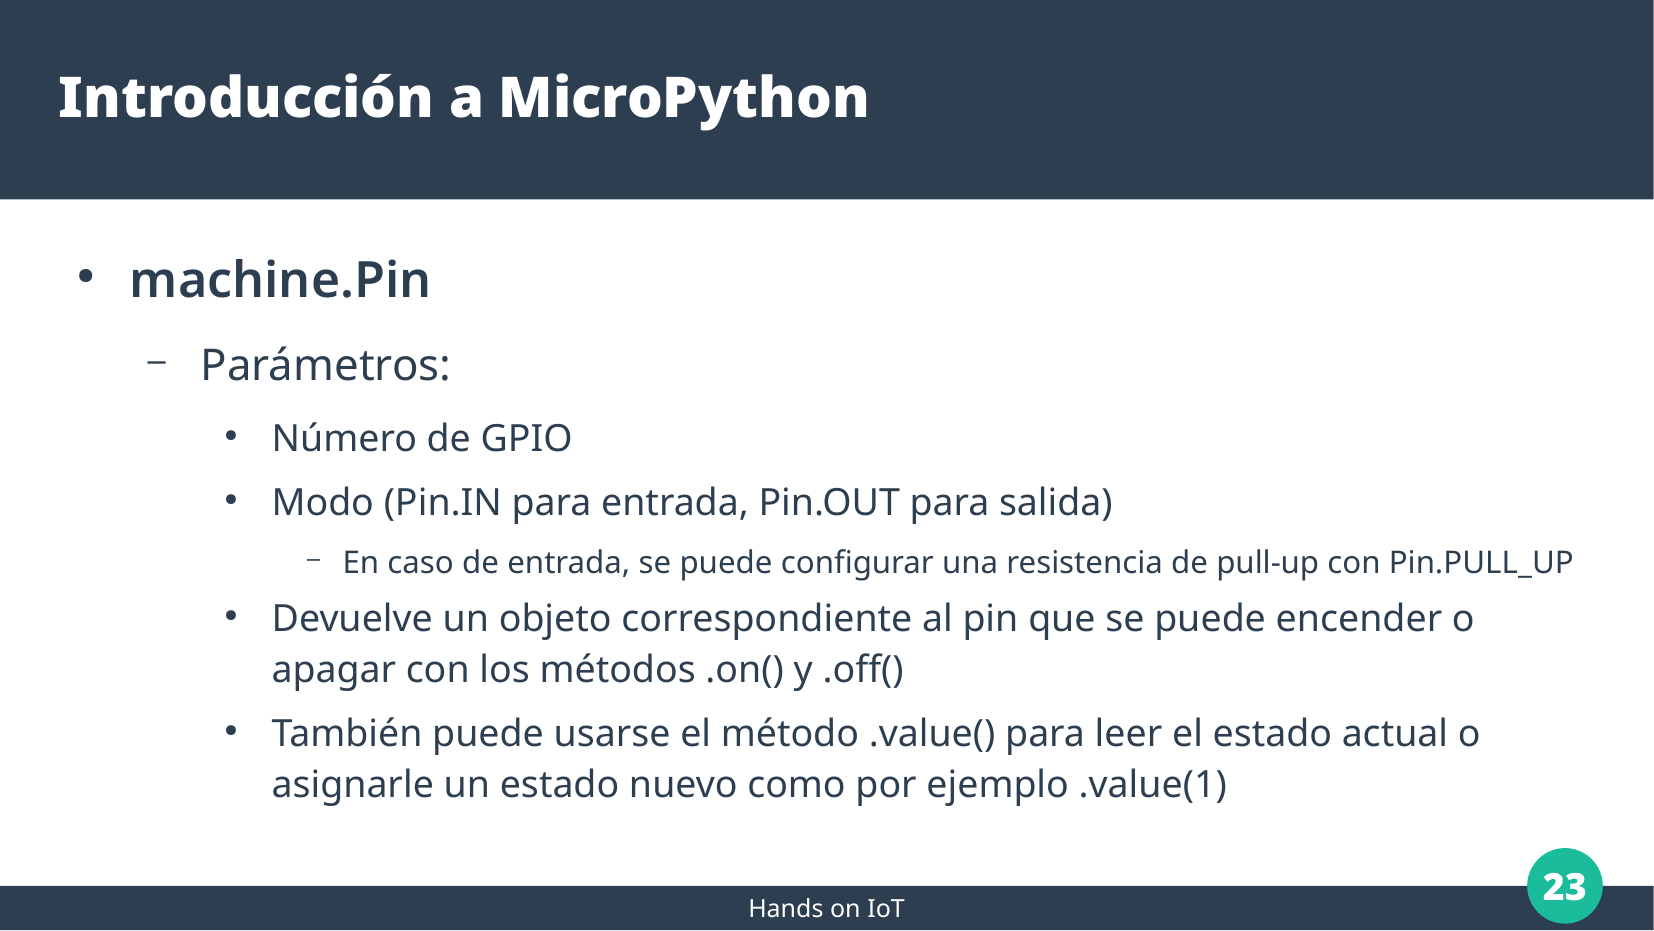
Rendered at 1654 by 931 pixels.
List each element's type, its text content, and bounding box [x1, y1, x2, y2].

list machine.Pin Parámetros: Número de GPIO Modo (Pin.IN para entrada, Pin.OUT para salida) En caso de entrada, se puede configurar una resistencia de pull-up con Pin.PULL_UP Devuelve un objeto correspondiente al pin que se puede encender o apagar con los métodos .on() y .off() También puede usarse el método .value() para leer el estado actual o asignarle un estado nuevo como por ejemplo .value(1) [59, 243, 1595, 864]
title Introducción a MicroPython [59, 37, 1595, 155]
